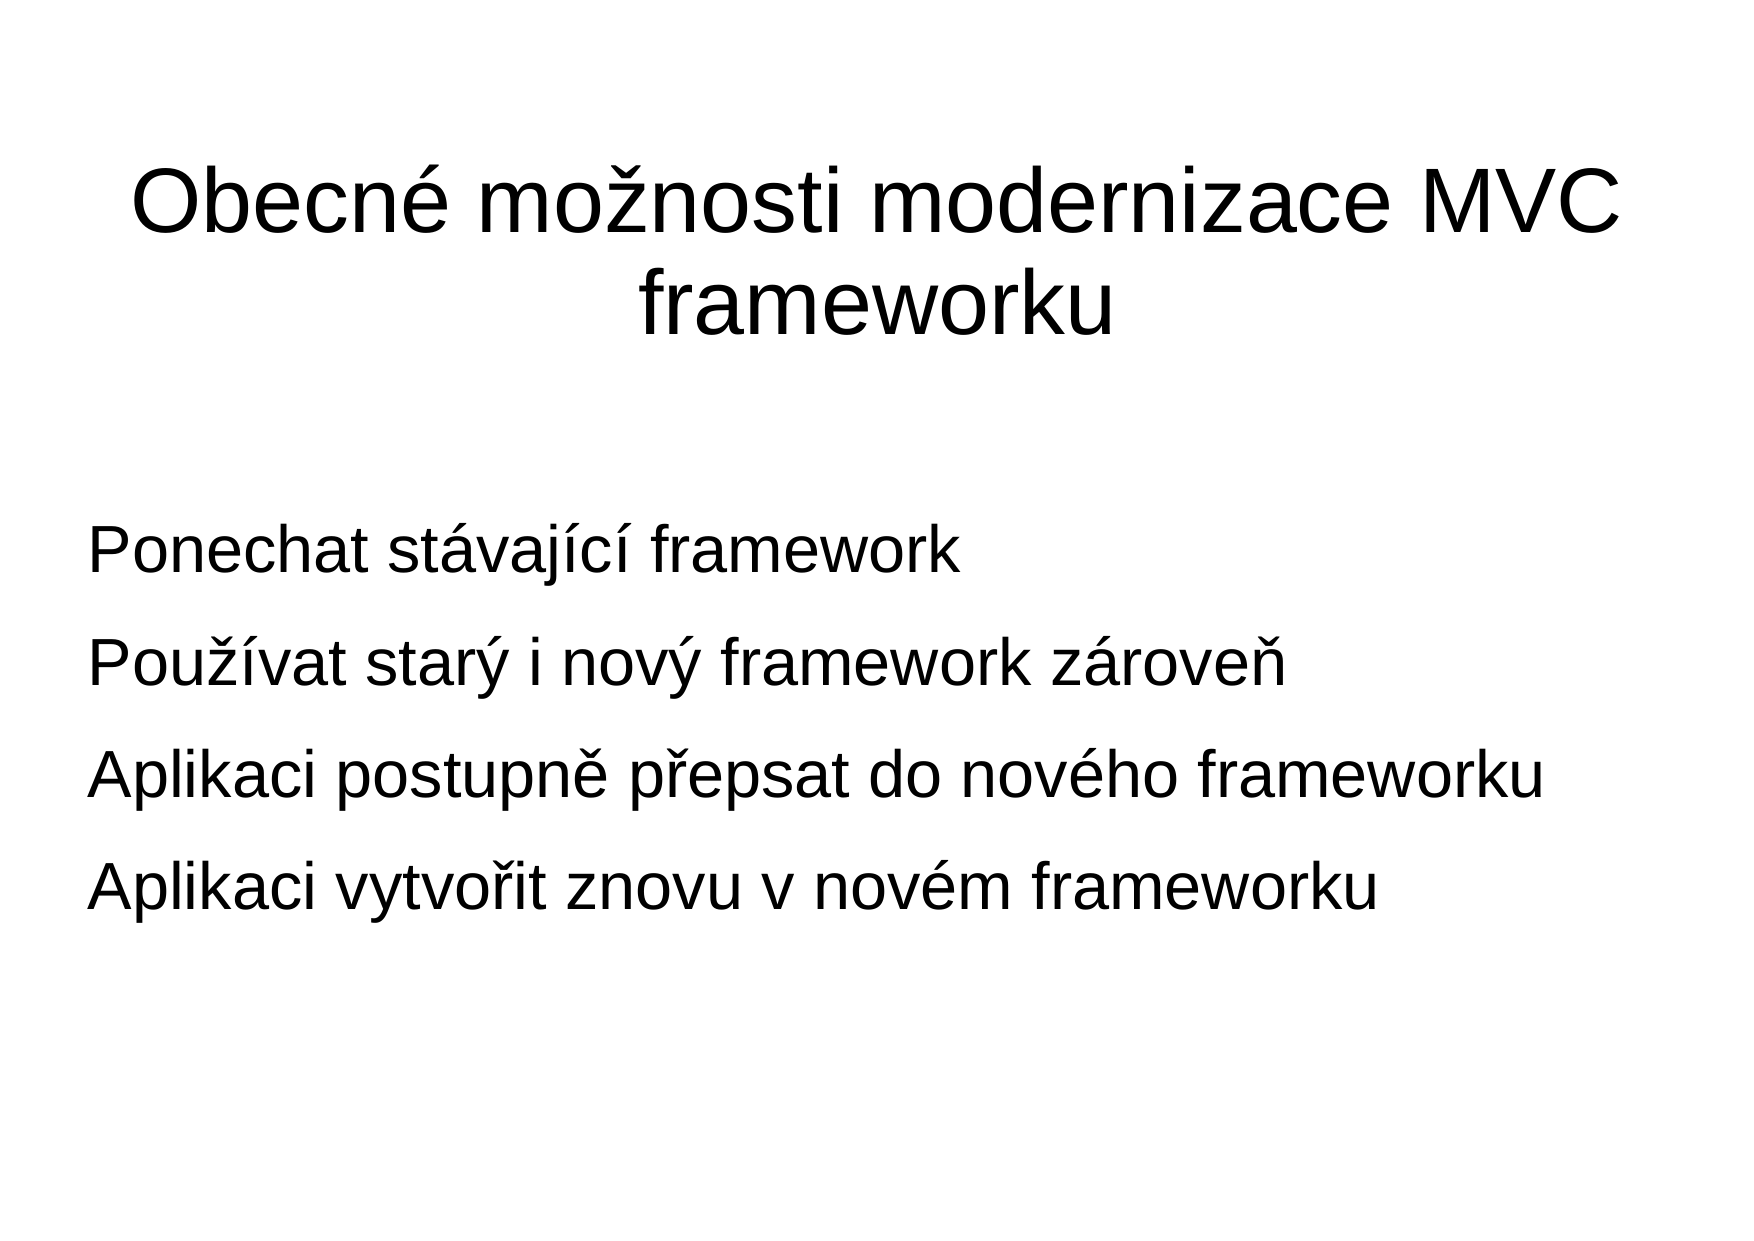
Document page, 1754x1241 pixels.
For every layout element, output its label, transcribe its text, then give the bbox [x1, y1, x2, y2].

subtitle Ponechat stávající framework Používat starý i nový framework zároveň Aplikaci postupně přepsat do nového frameworku Aplikaci vytvořit znovu v novém frameworku [87, 297, 1667, 1102]
title Obecné možnosti modernizace MVC frameworku [88, 149, 1668, 355]
